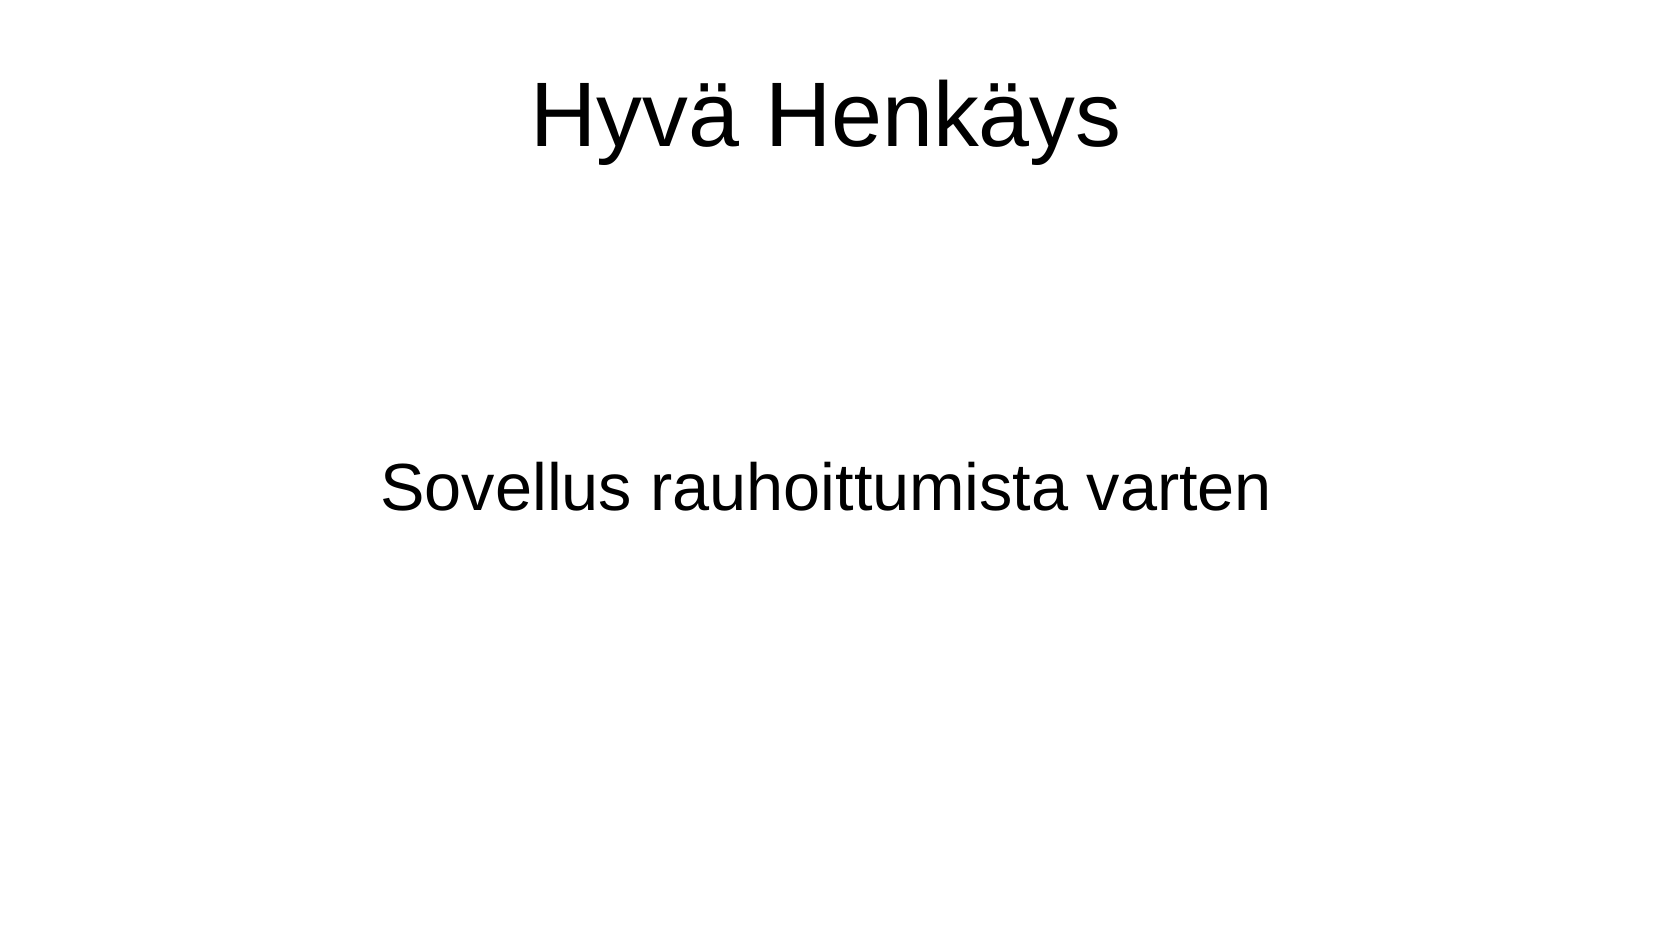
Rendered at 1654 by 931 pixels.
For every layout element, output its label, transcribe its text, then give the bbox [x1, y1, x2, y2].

subtitle Sovellus rauhoittumista varten [82, 217, 1571, 758]
title Hyvä Henkäys [82, 37, 1571, 193]
